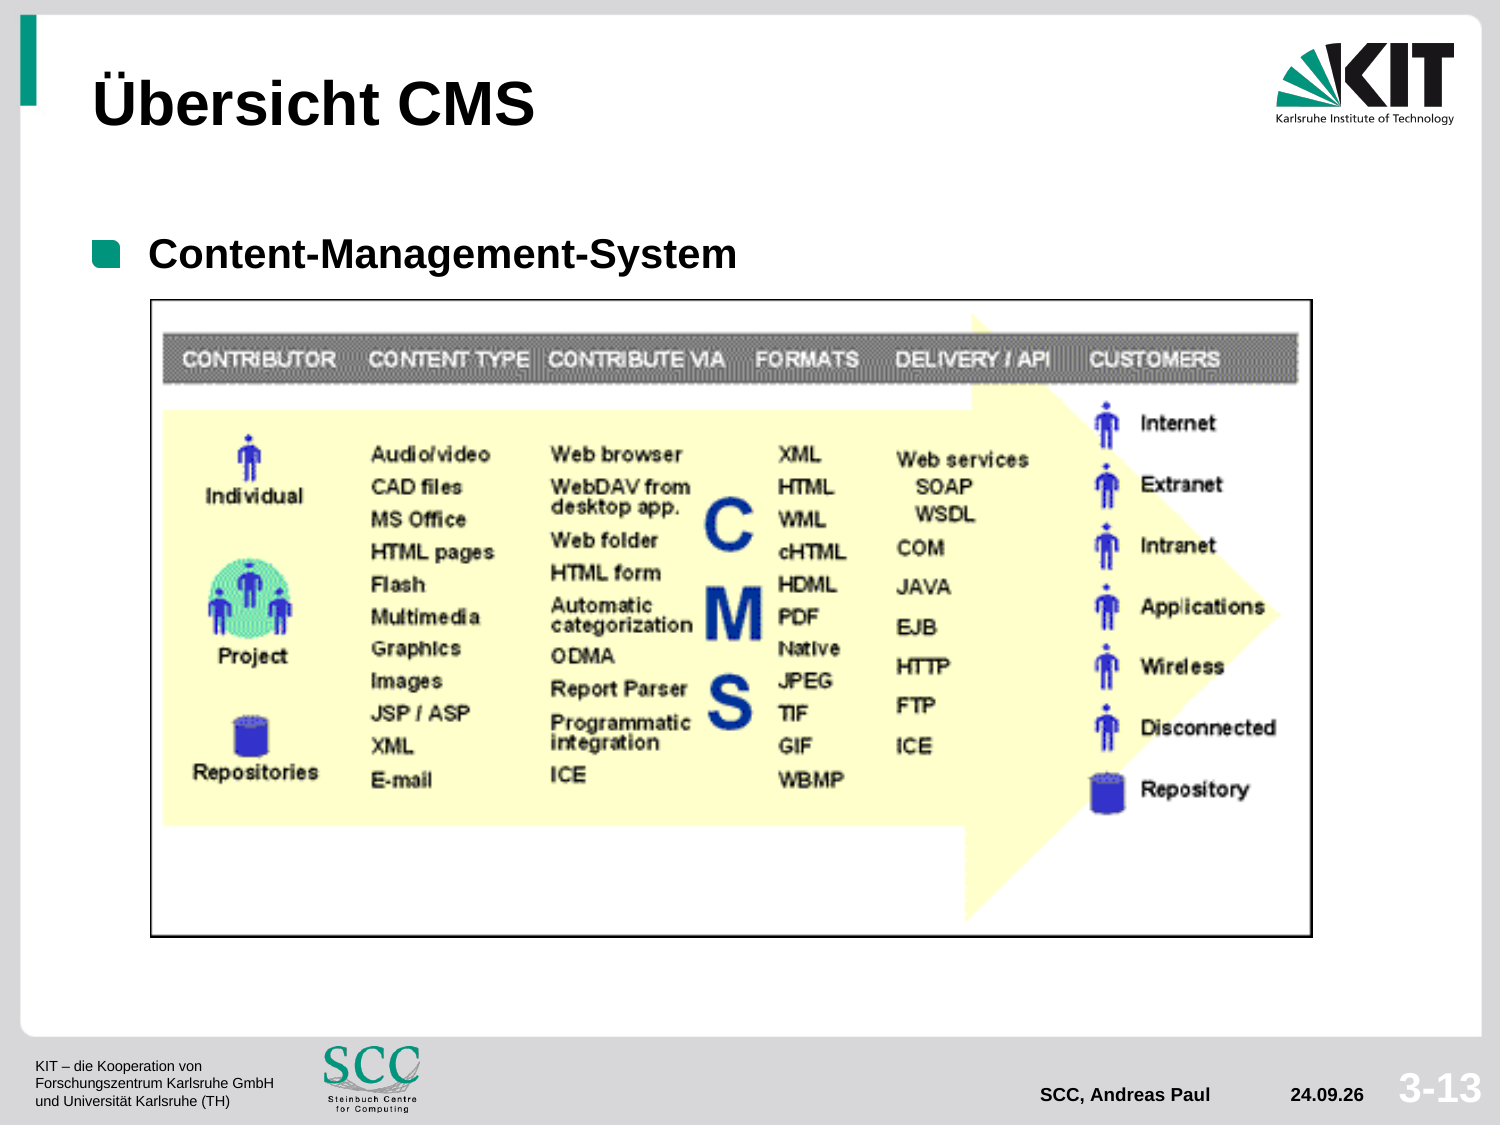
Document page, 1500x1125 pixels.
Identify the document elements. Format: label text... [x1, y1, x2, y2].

title Übersicht CMS [92, 56, 1148, 149]
list Content-Management-System [92, 228, 1443, 972]
picture [0, 0, 1500, 1125]
